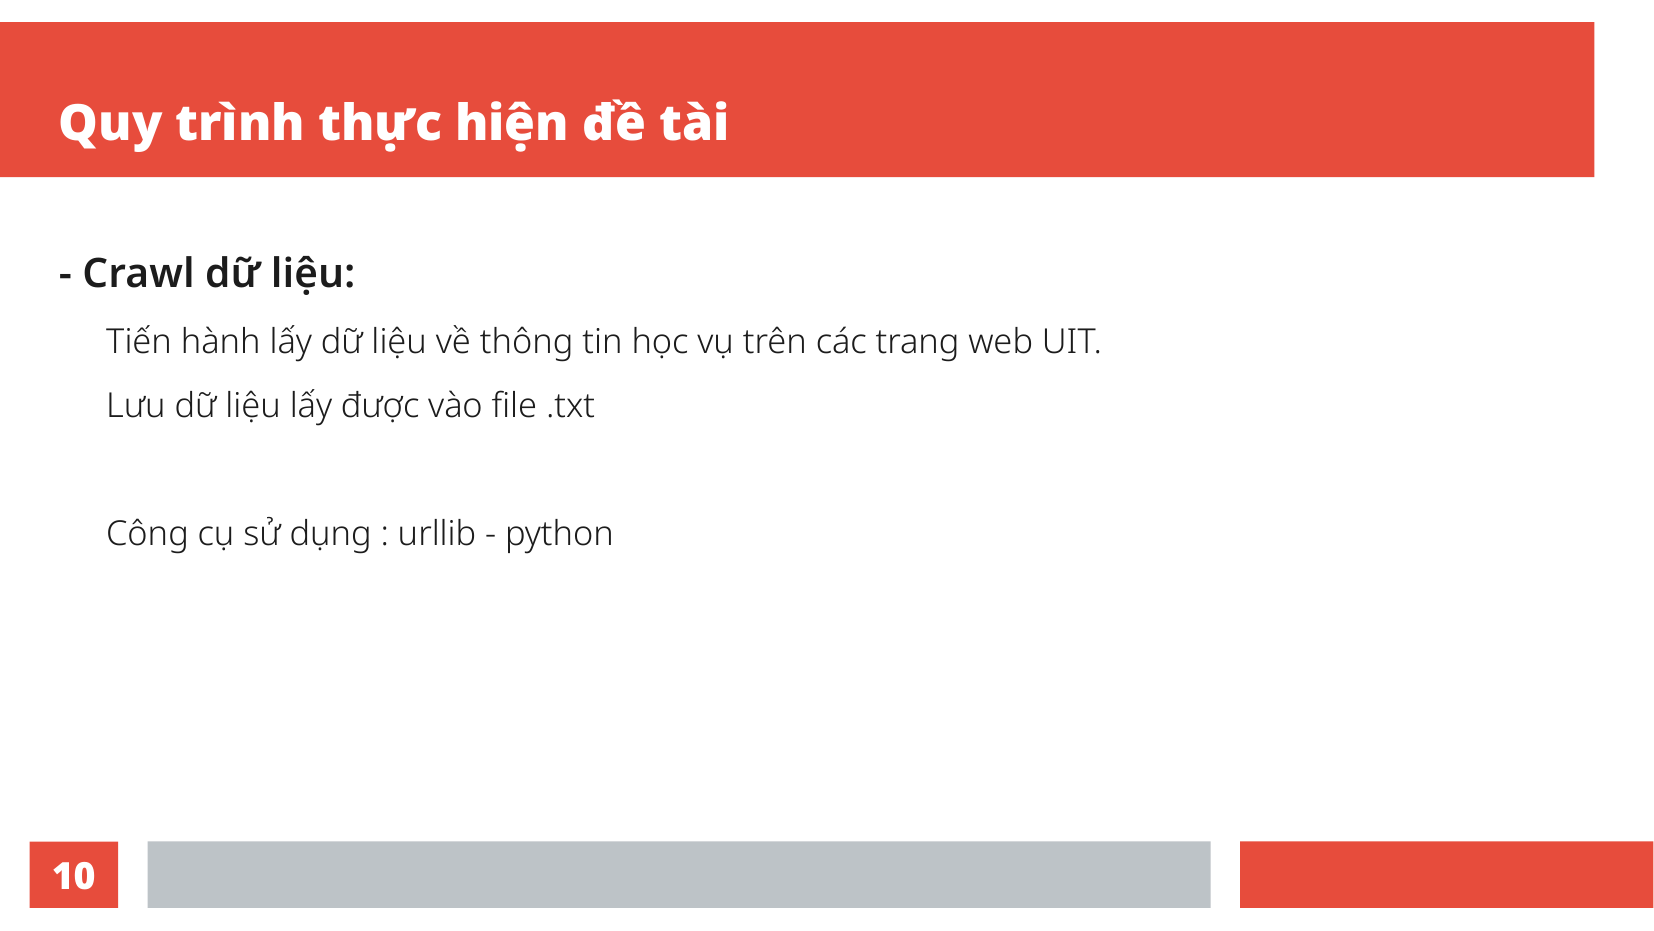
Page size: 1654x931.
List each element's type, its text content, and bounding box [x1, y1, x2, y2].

list - Crawl dữ liệu: Tiến hành lấy dữ liệu về thông tin học vụ trên các trang web UIT. Lưu dữ liệu lấy được vào file .txt Công cụ sử dụng : urllib - python [59, 243, 1565, 820]
title Quy trình thực hiện đề tài [59, 44, 1595, 156]
